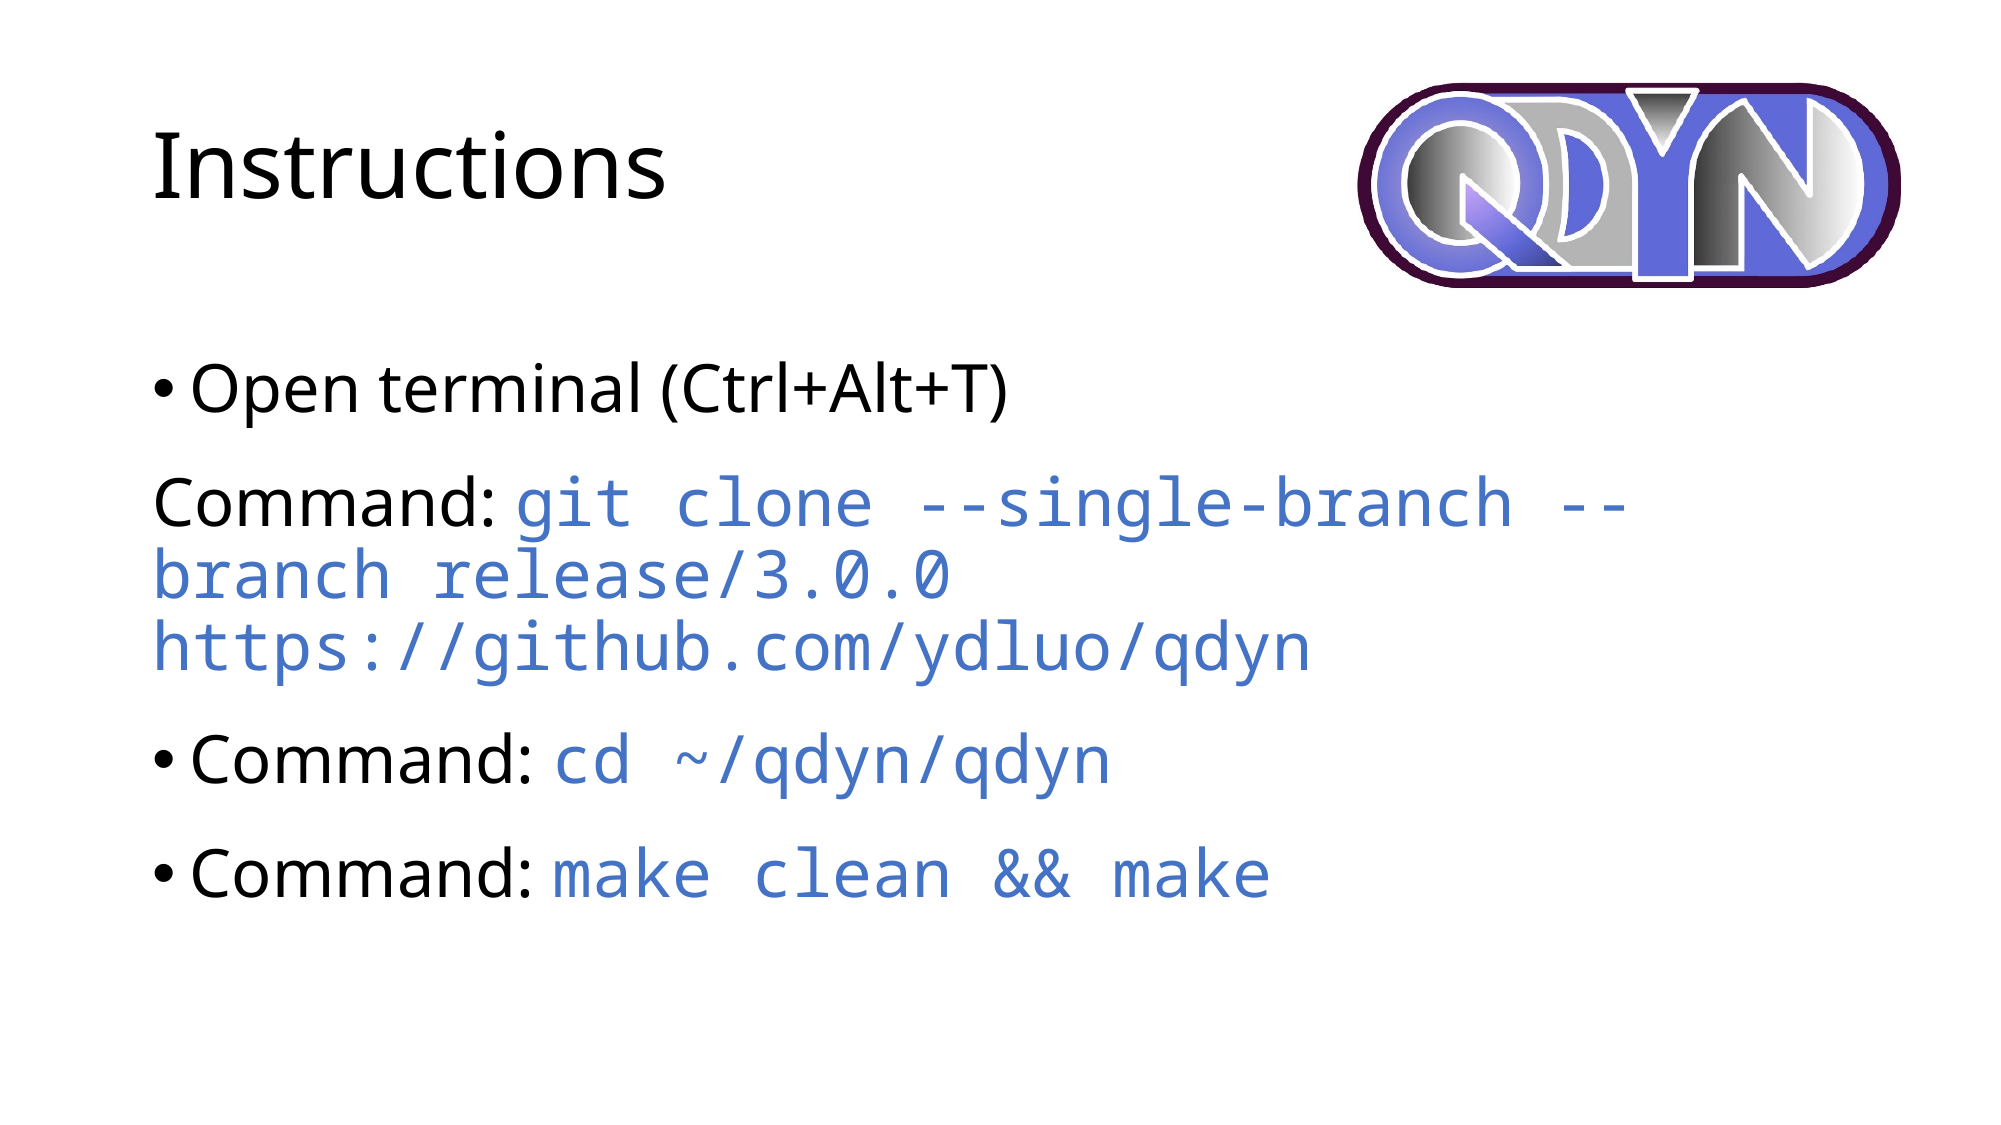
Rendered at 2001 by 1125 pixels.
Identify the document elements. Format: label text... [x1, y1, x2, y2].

text_box Instructions [137, 59, 1863, 278]
text_box Open terminal (Ctrl+Alt+T) Command: git clone --single-branch --branch release/3.0.0 https://github.com/ydluo/qdyn Command: cd ~/qdyn/qdyn Command: make clean && make [137, 347, 1863, 1076]
picture [1357, 79, 1901, 297]
